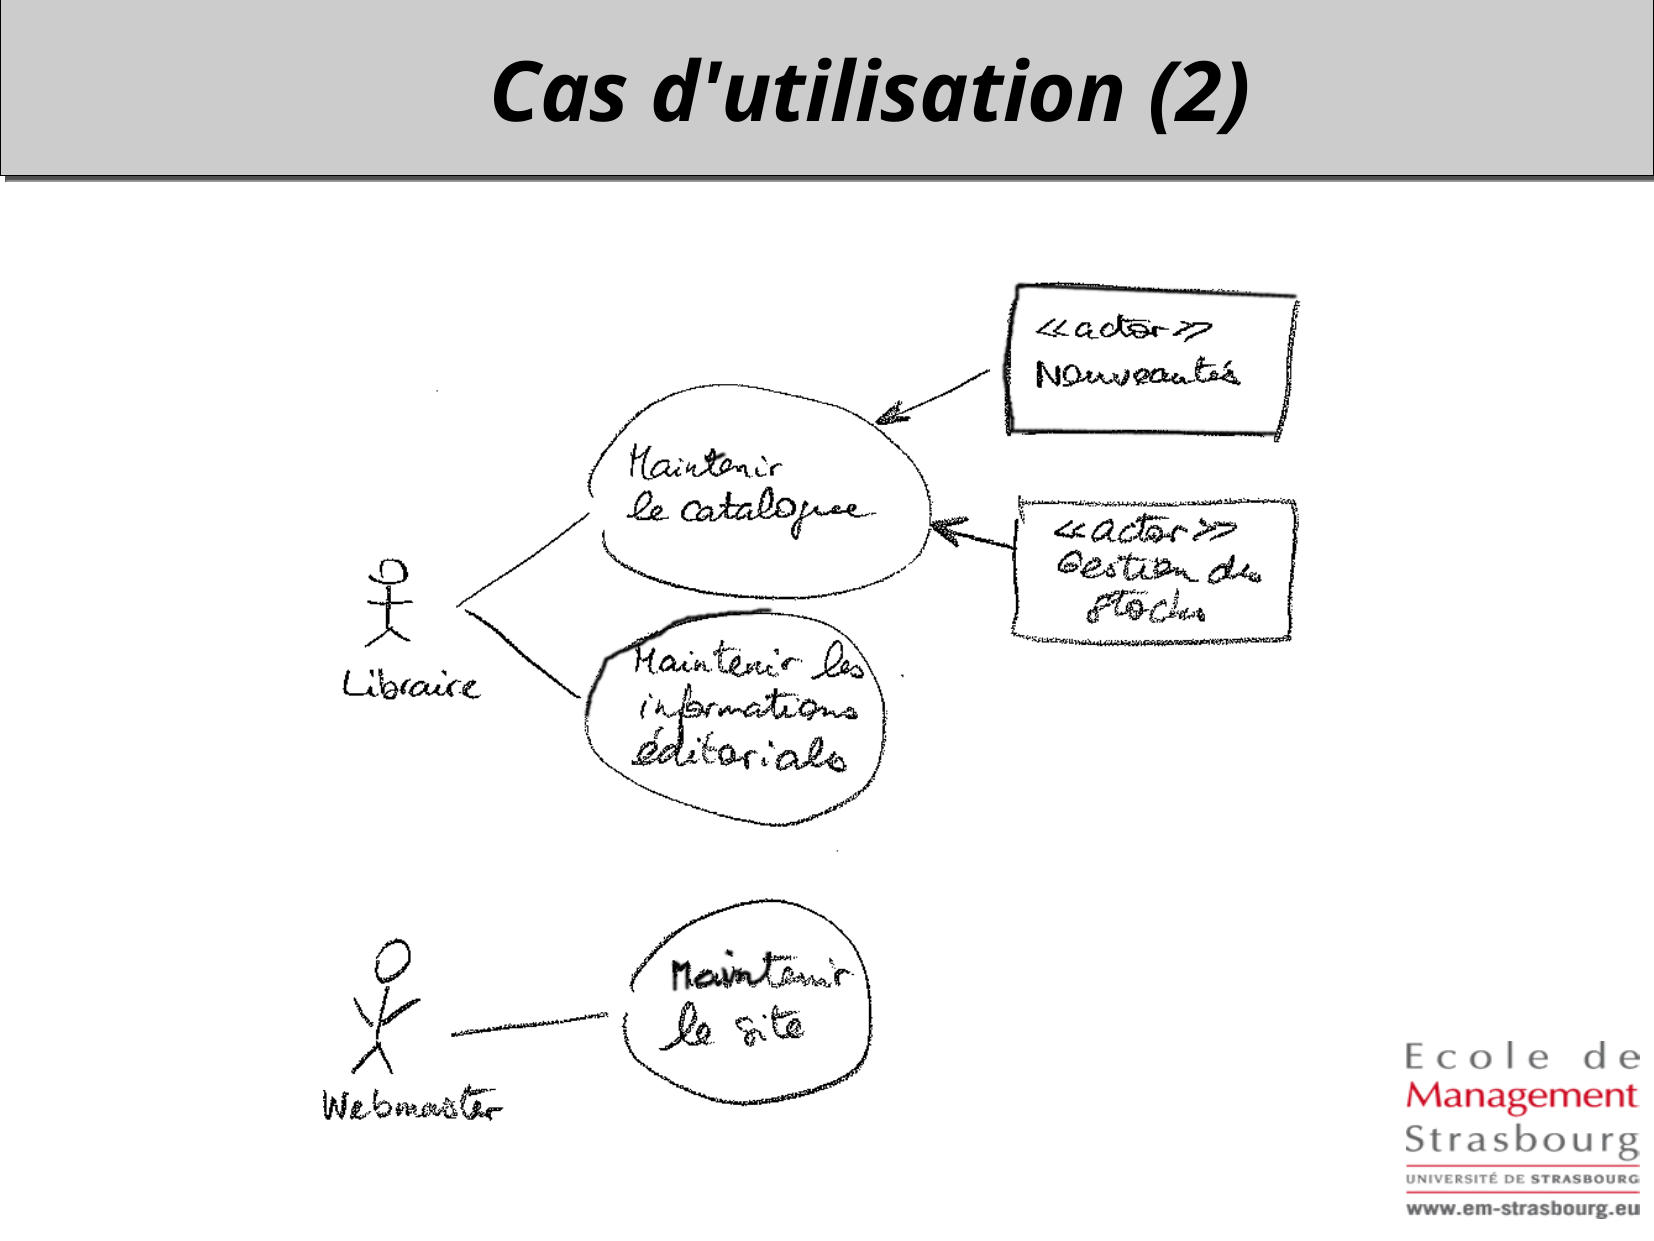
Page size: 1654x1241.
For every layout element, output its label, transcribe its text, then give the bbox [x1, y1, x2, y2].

title Cas d'utilisation (2) [164, 0, 1577, 178]
picture [1406, 1041, 1640, 1219]
picture [323, 247, 1331, 1152]
